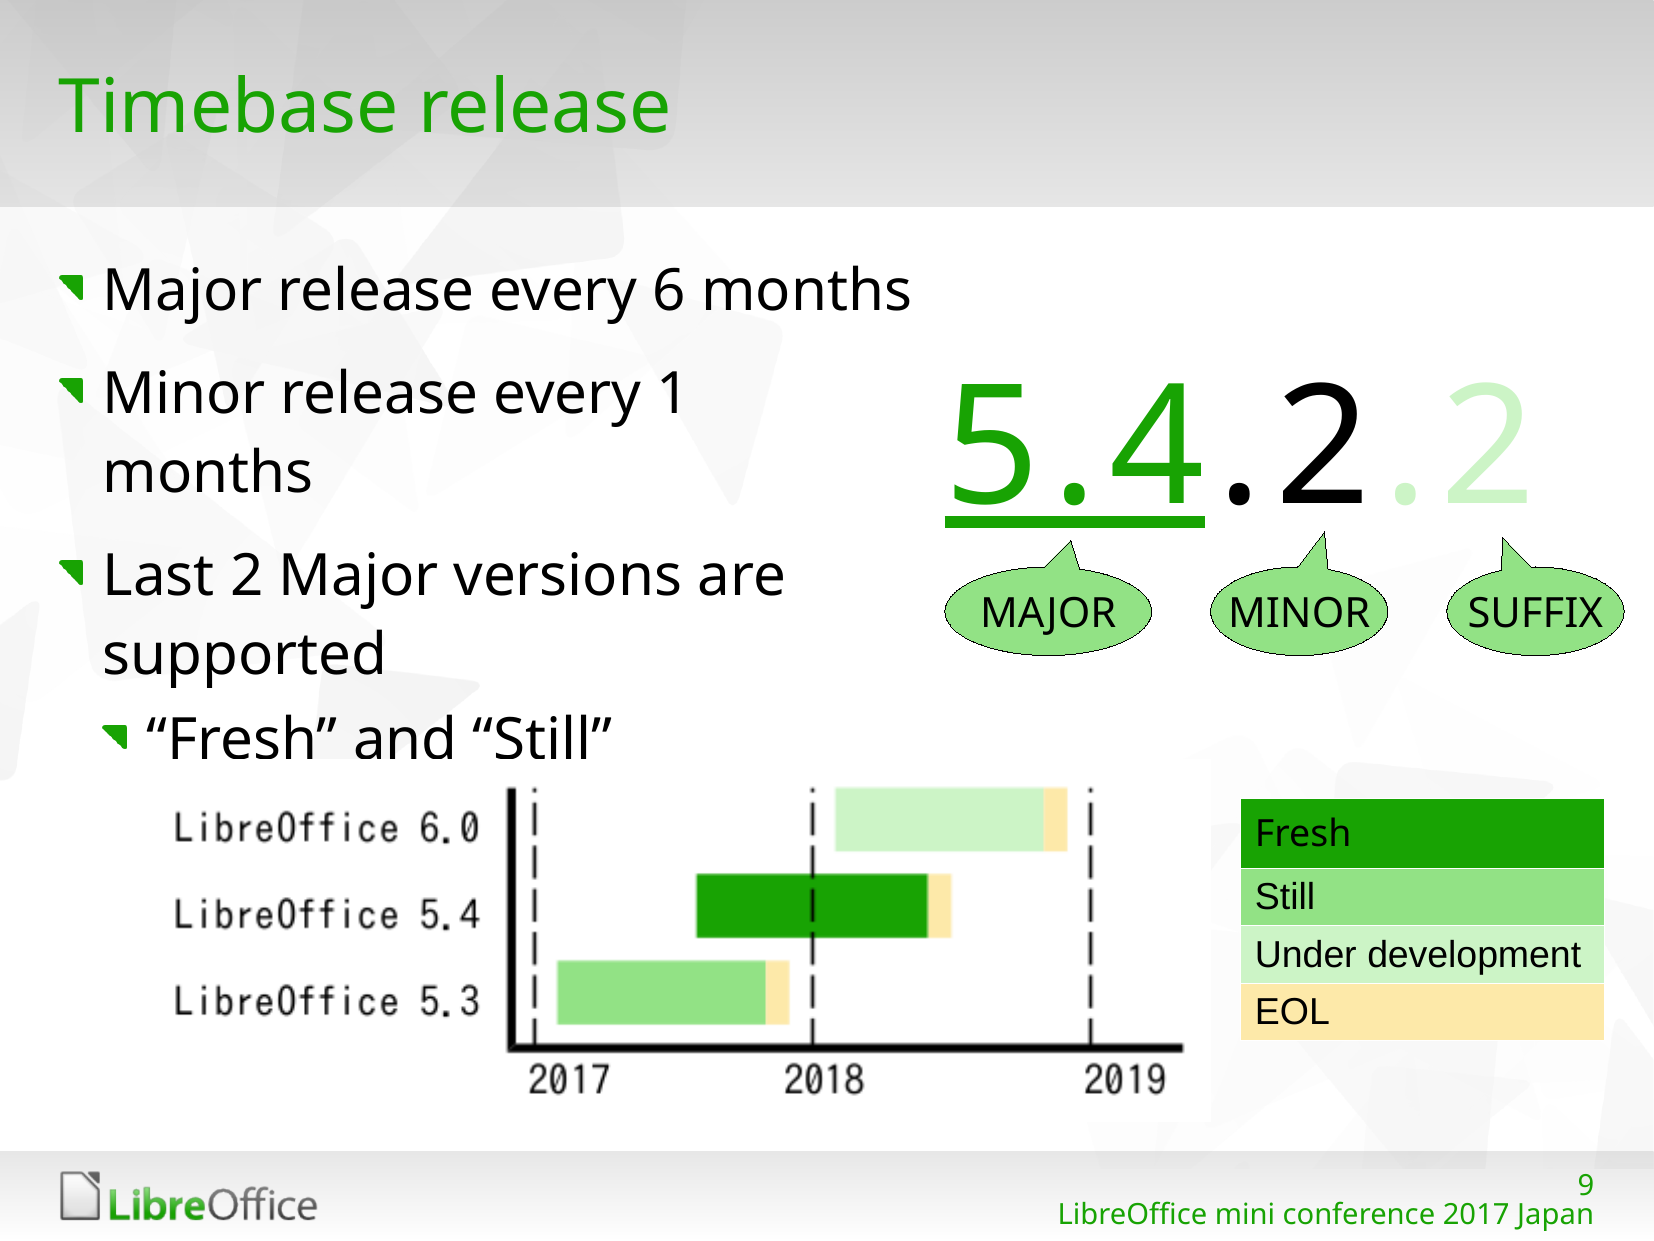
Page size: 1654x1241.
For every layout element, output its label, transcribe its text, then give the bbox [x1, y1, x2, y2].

table_cell EOL [1241, 984, 1604, 1040]
list Major release every 6 months Minor release every 1 months Last 2 Major versions are supported “Fresh” and “Still” [59, 248, 916, 968]
text_box MINOR [1210, 531, 1388, 656]
table_cell Still [1241, 869, 1604, 925]
picture [152, 548, 1654, 1169]
table_header Fresh [1241, 799, 1604, 868]
text_box SUFFIX [1446, 537, 1625, 656]
text_box 5.4.2.2 [856, 318, 1625, 585]
text_box MAJOR [944, 540, 1152, 656]
title Timebase release [59, 29, 1595, 178]
picture [0, 0, 783, 931]
picture [41, 1152, 337, 1240]
table_cell Under development [1241, 926, 1604, 983]
